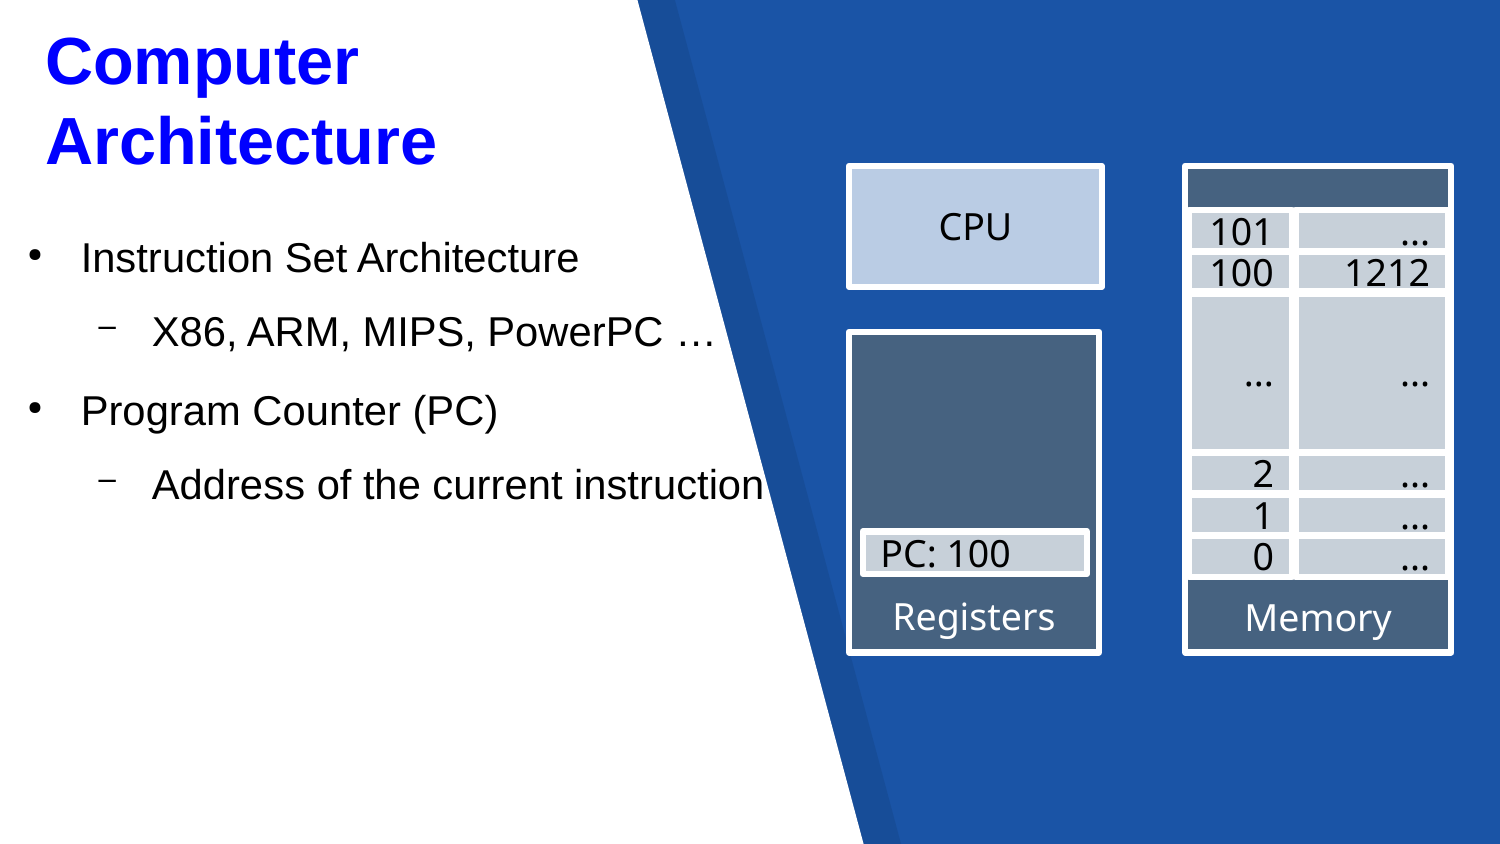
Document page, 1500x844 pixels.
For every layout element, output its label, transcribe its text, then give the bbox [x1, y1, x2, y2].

list Instruction Set Architecture X86, ARM, MIPS, PowerPC … Program Counter (PC) Address of the current instruction [0, 215, 797, 611]
text_box 1 [1189, 495, 1292, 536]
text_box CPU [849, 165, 1102, 287]
text_box 1212 [1295, 253, 1449, 294]
text_box Registers [848, 332, 1100, 653]
text_box ... [1295, 536, 1449, 578]
title Computer Architecture [30, 113, 627, 193]
text_box PC: 100 [862, 531, 1088, 574]
text_box 101 [1189, 209, 1292, 253]
text_box 0 [1189, 536, 1292, 578]
text_box Memory [1185, 165, 1452, 653]
text_box 100 [1189, 253, 1292, 294]
text_box 2 [1189, 454, 1292, 495]
text_box ... [1295, 495, 1449, 536]
text_box ... [1295, 294, 1449, 454]
text_box ... [1295, 209, 1449, 253]
text_box ... [1189, 294, 1292, 454]
text_box ... [1295, 454, 1449, 495]
